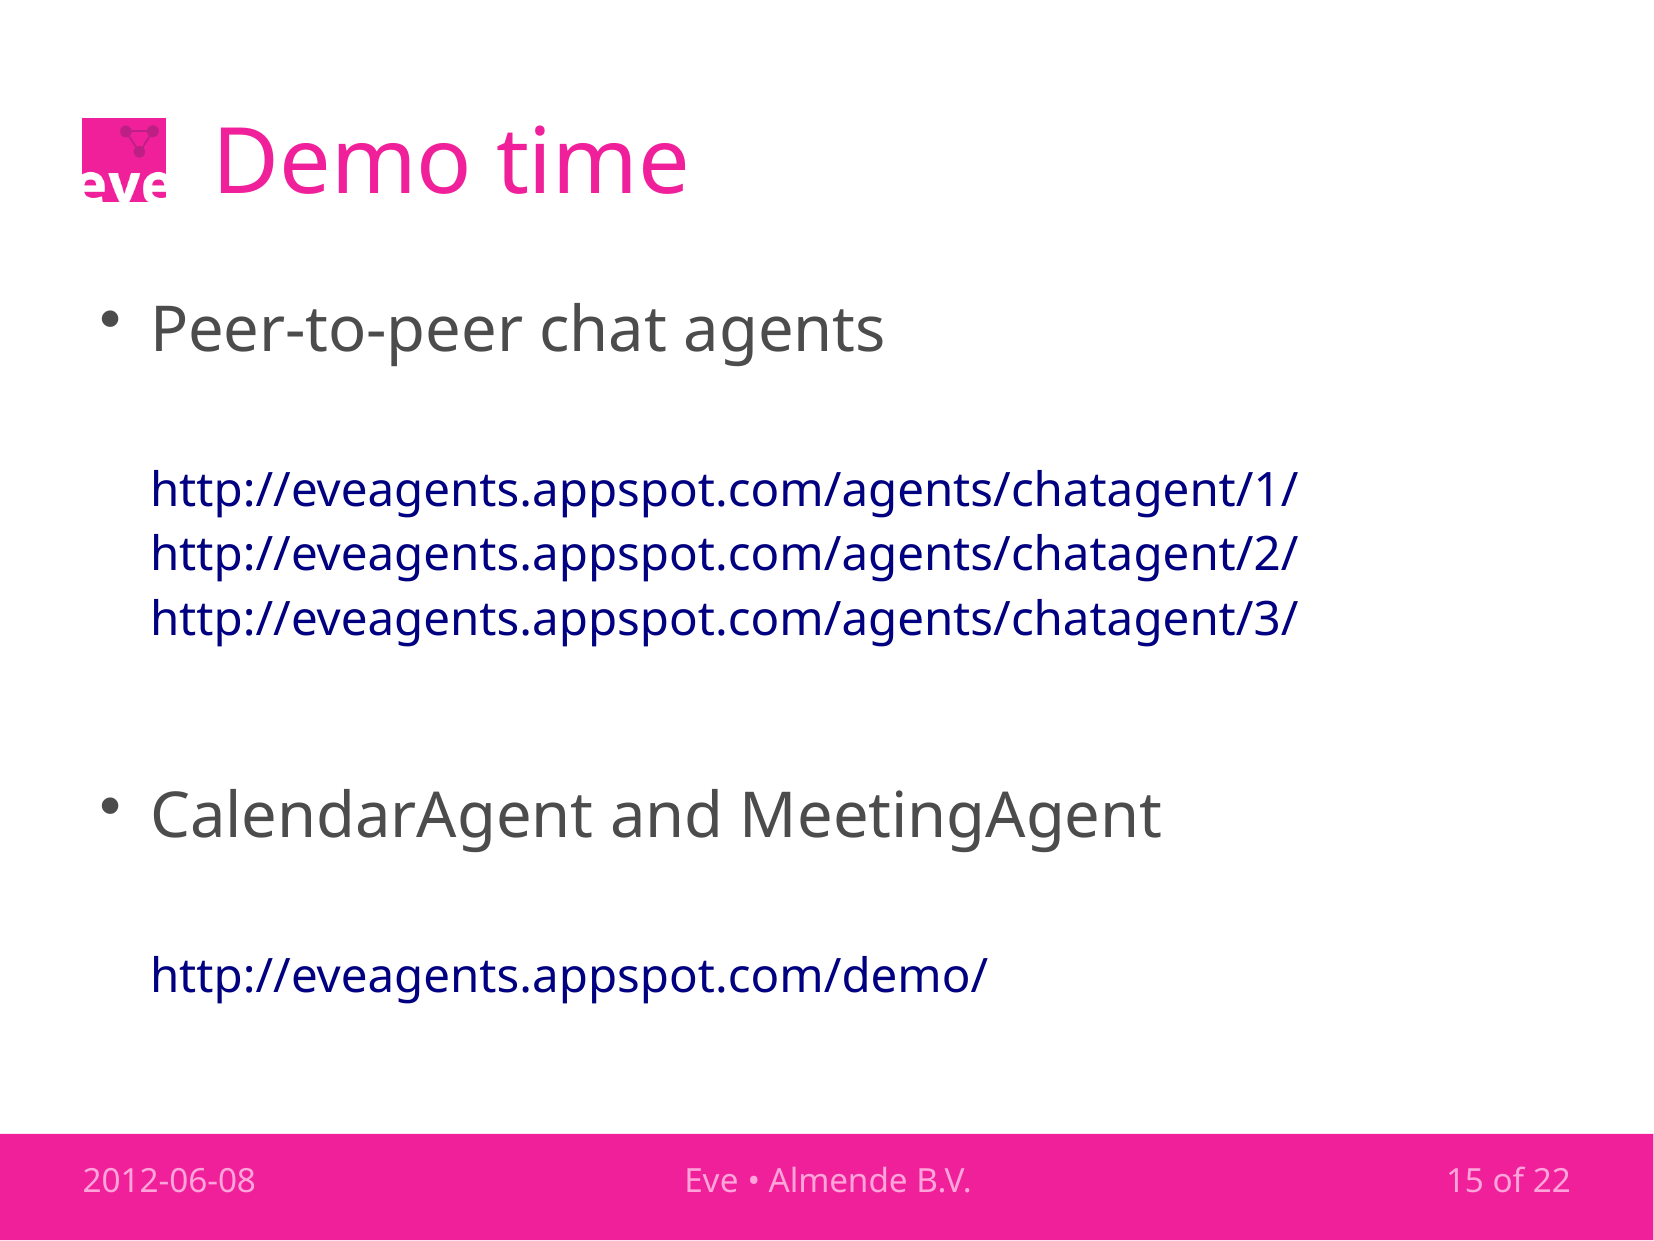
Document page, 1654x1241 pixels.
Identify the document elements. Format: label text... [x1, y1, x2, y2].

title Demo time [212, 102, 1571, 215]
picture [82, 118, 166, 202]
list Peer-to-peer chat agents http://eveagents.appspot.com/agents/chatagent/1/ http://eveagents.appspot.com/agents/chatagent/2/ http://eveagents.appspot.com/agents/chatagent/3/ CalendarAgent and MeetingAgent http://eveagents.appspot.com/demo/ [82, 283, 1571, 1102]
